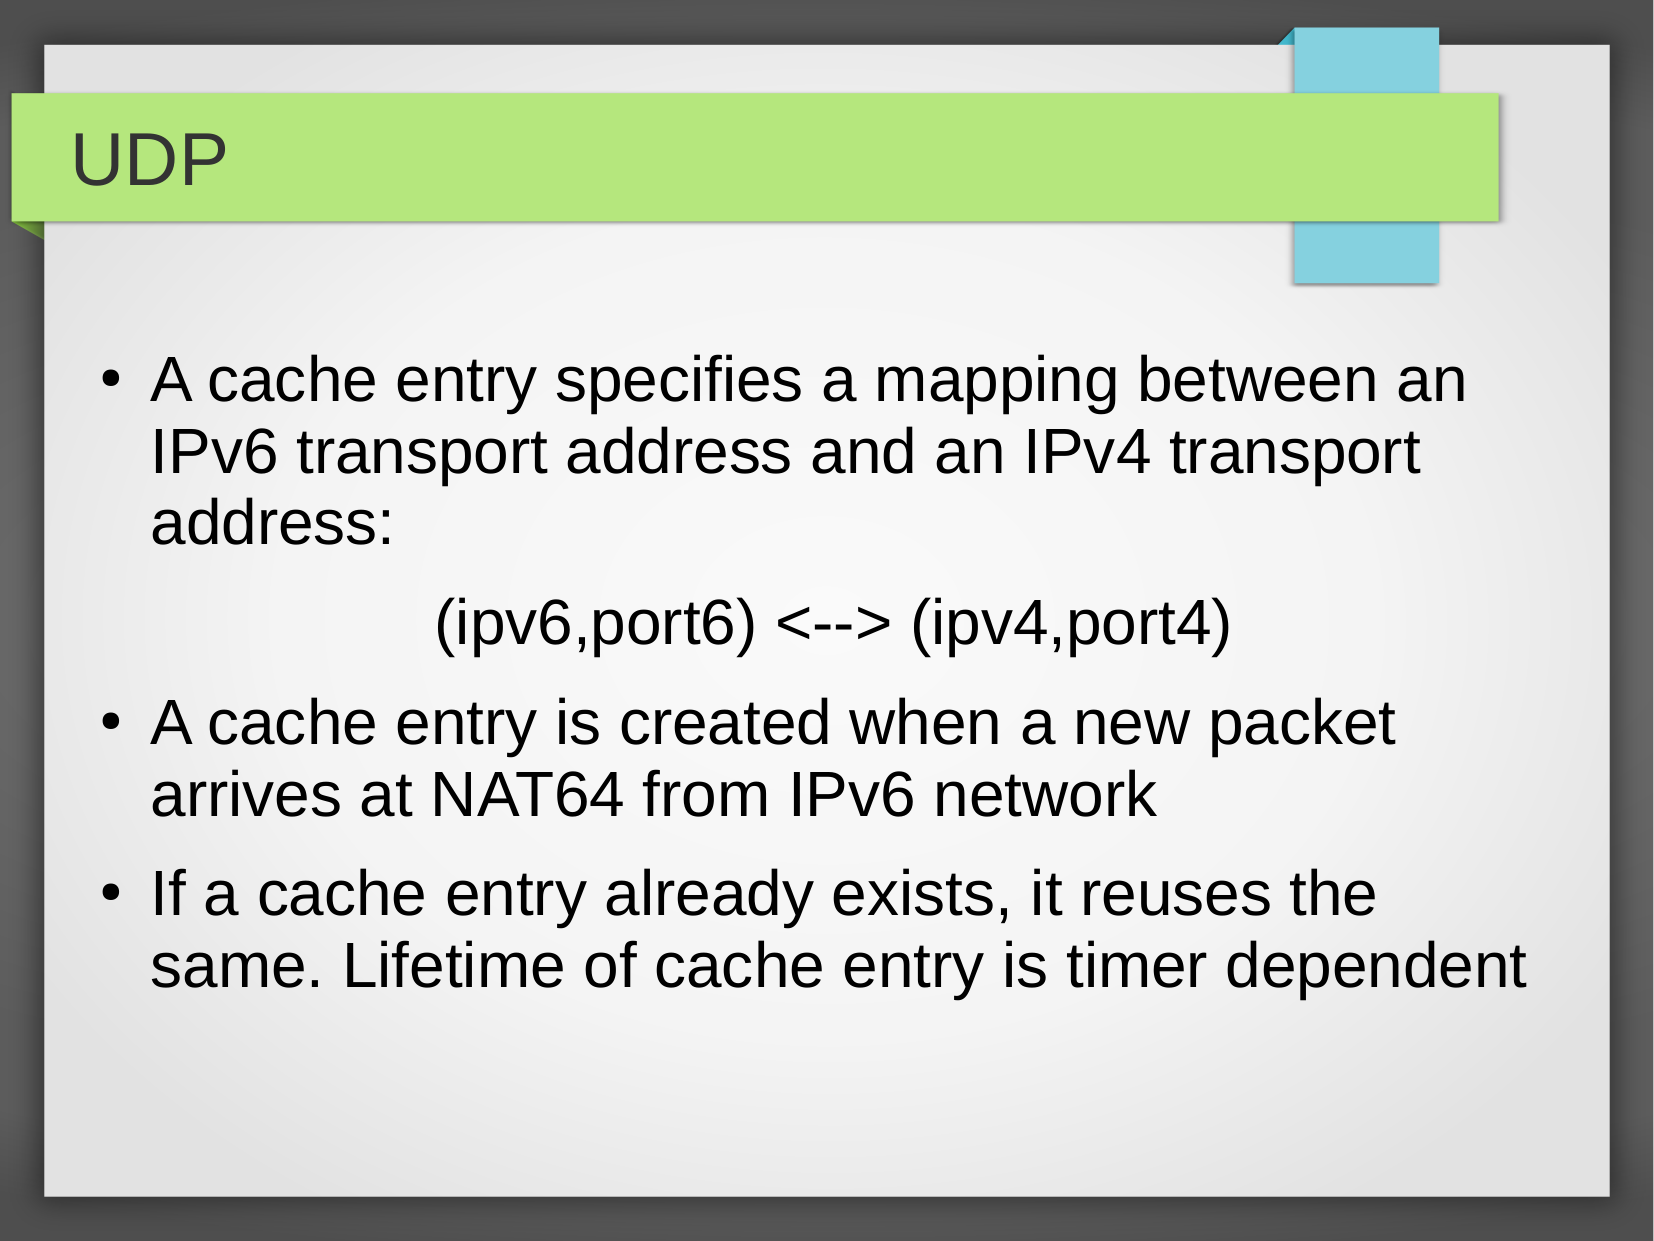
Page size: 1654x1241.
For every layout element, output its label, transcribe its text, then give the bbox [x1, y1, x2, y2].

title UDP [70, 106, 1229, 213]
list A cache entry specifies a mapping between an IPv6 transport address and an IPv4 transport address: (ipv6,port6) <--> (ipv4,port4) A cache entry is created when a new packet arrives at NAT64 from IPv6 network If a cache entry already exists, it reuses the same. Lifetime of cache entry is timer dependent [82, 343, 1538, 1063]
picture [0, 0, 1654, 1241]
